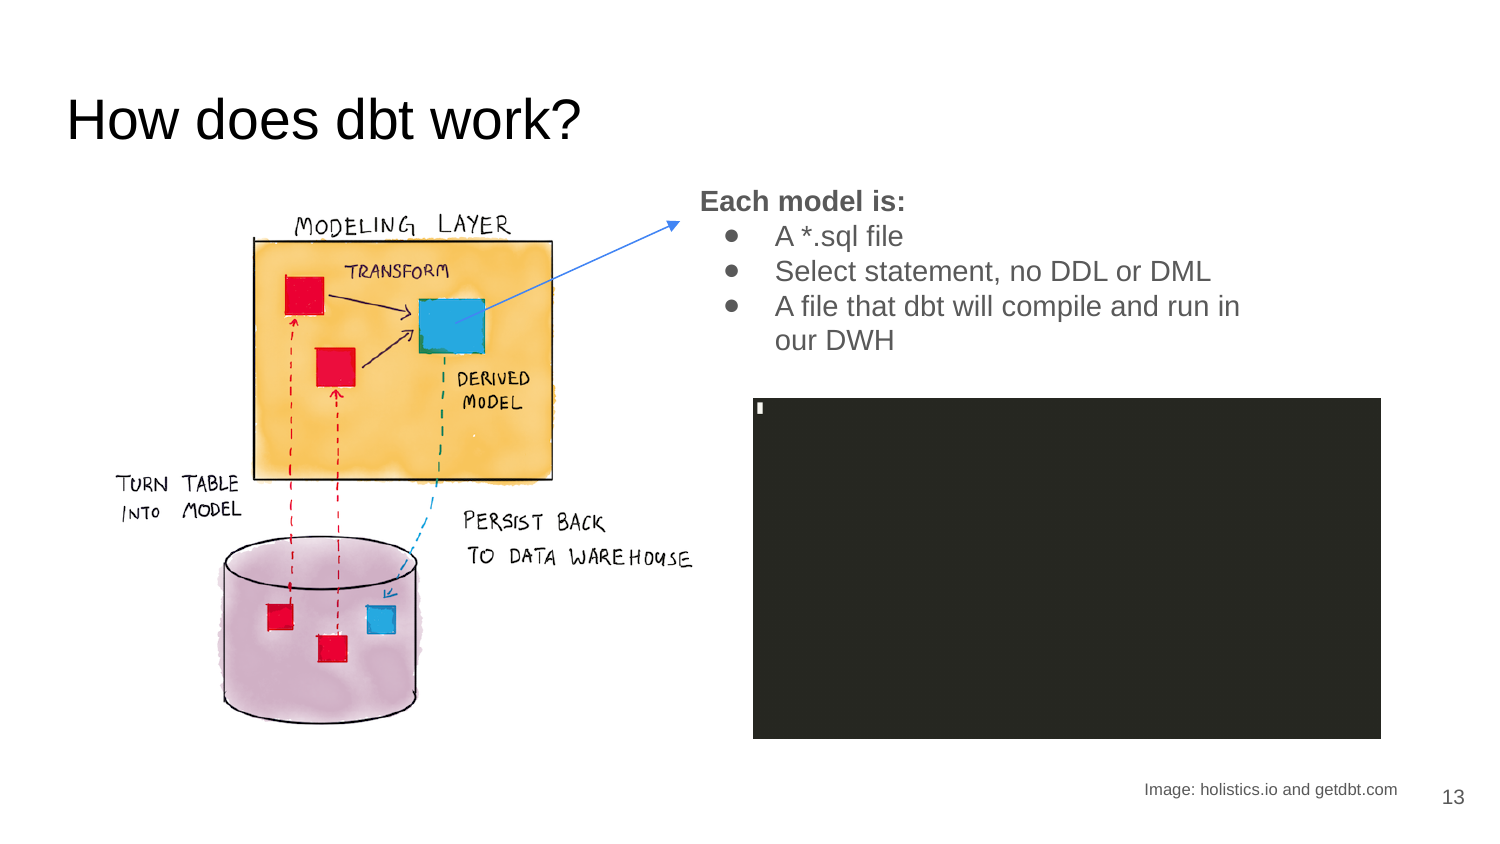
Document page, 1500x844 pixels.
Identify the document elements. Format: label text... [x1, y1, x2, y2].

slide_number 1 [1454, 764, 1480, 830]
picture [67, 151, 729, 778]
picture [753, 398, 1381, 739]
title How does dbt work? [51, 72, 1449, 167]
text_box Each model is: A *.sql file Select statement, no DDL or DML A file that dbt will compile and run in our DWH [685, 166, 1290, 372]
list Image: holistics.io and getdbt.com [1129, 763, 1454, 832]
